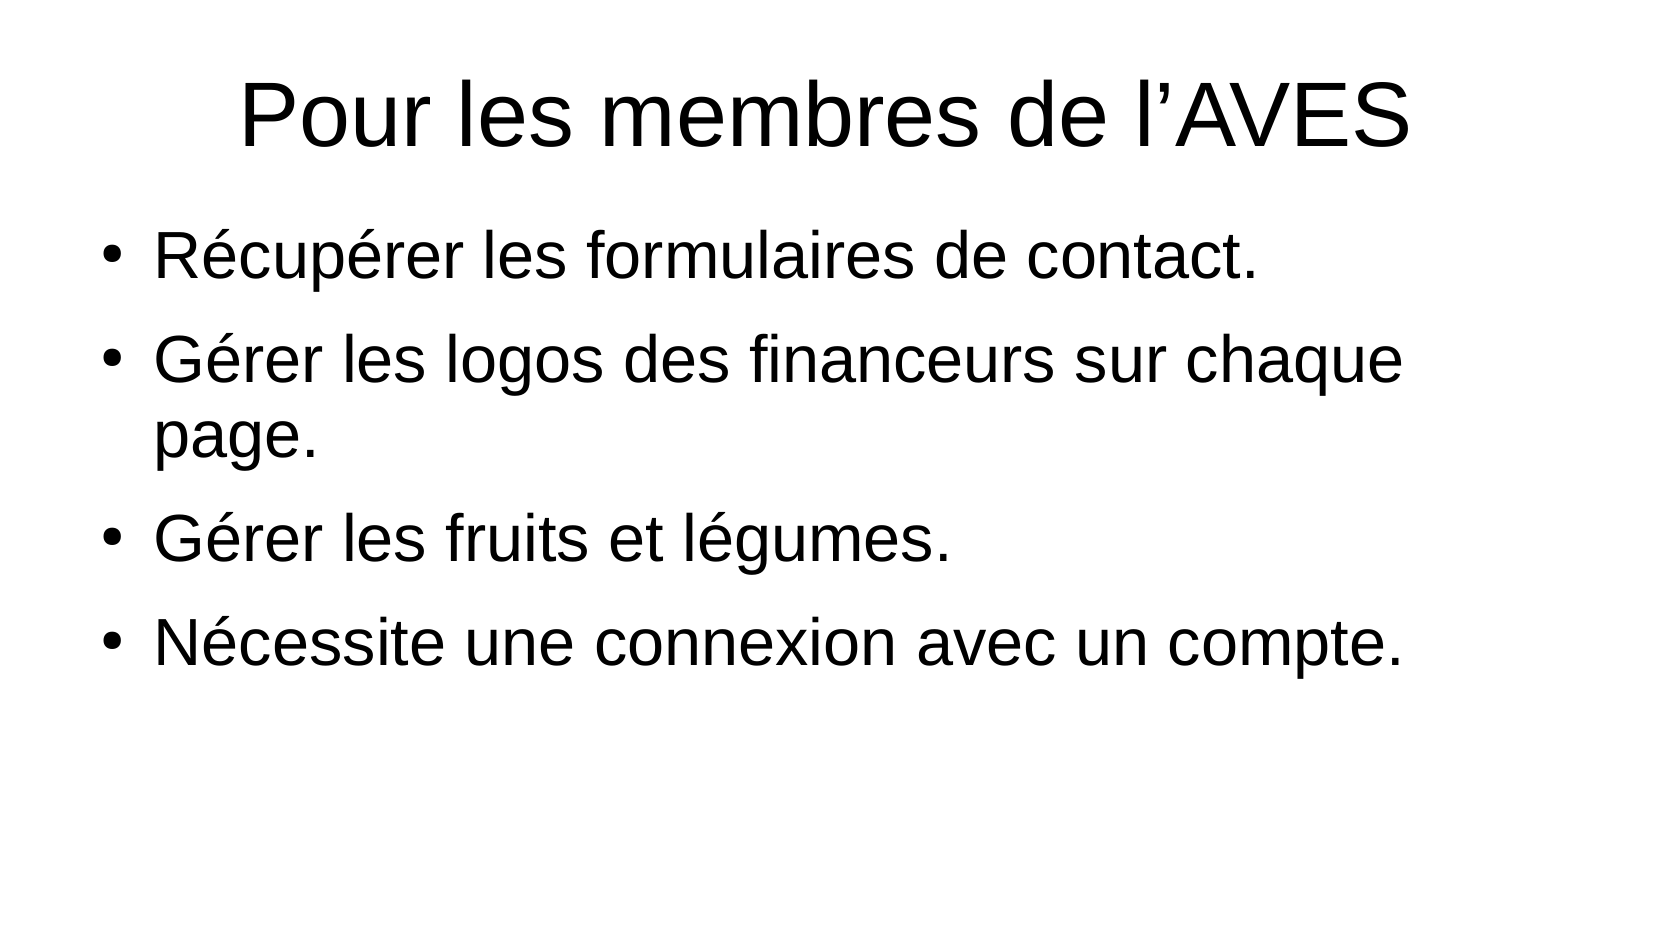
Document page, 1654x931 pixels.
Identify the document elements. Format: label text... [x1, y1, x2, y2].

list Récupérer les formulaires de contact. Gérer les logos des financeurs sur chaque page. Gérer les fruits et légumes. Nécessite une connexion avec un compte. [82, 217, 1571, 758]
title Pour les membres de l’AVES [82, 37, 1571, 193]
